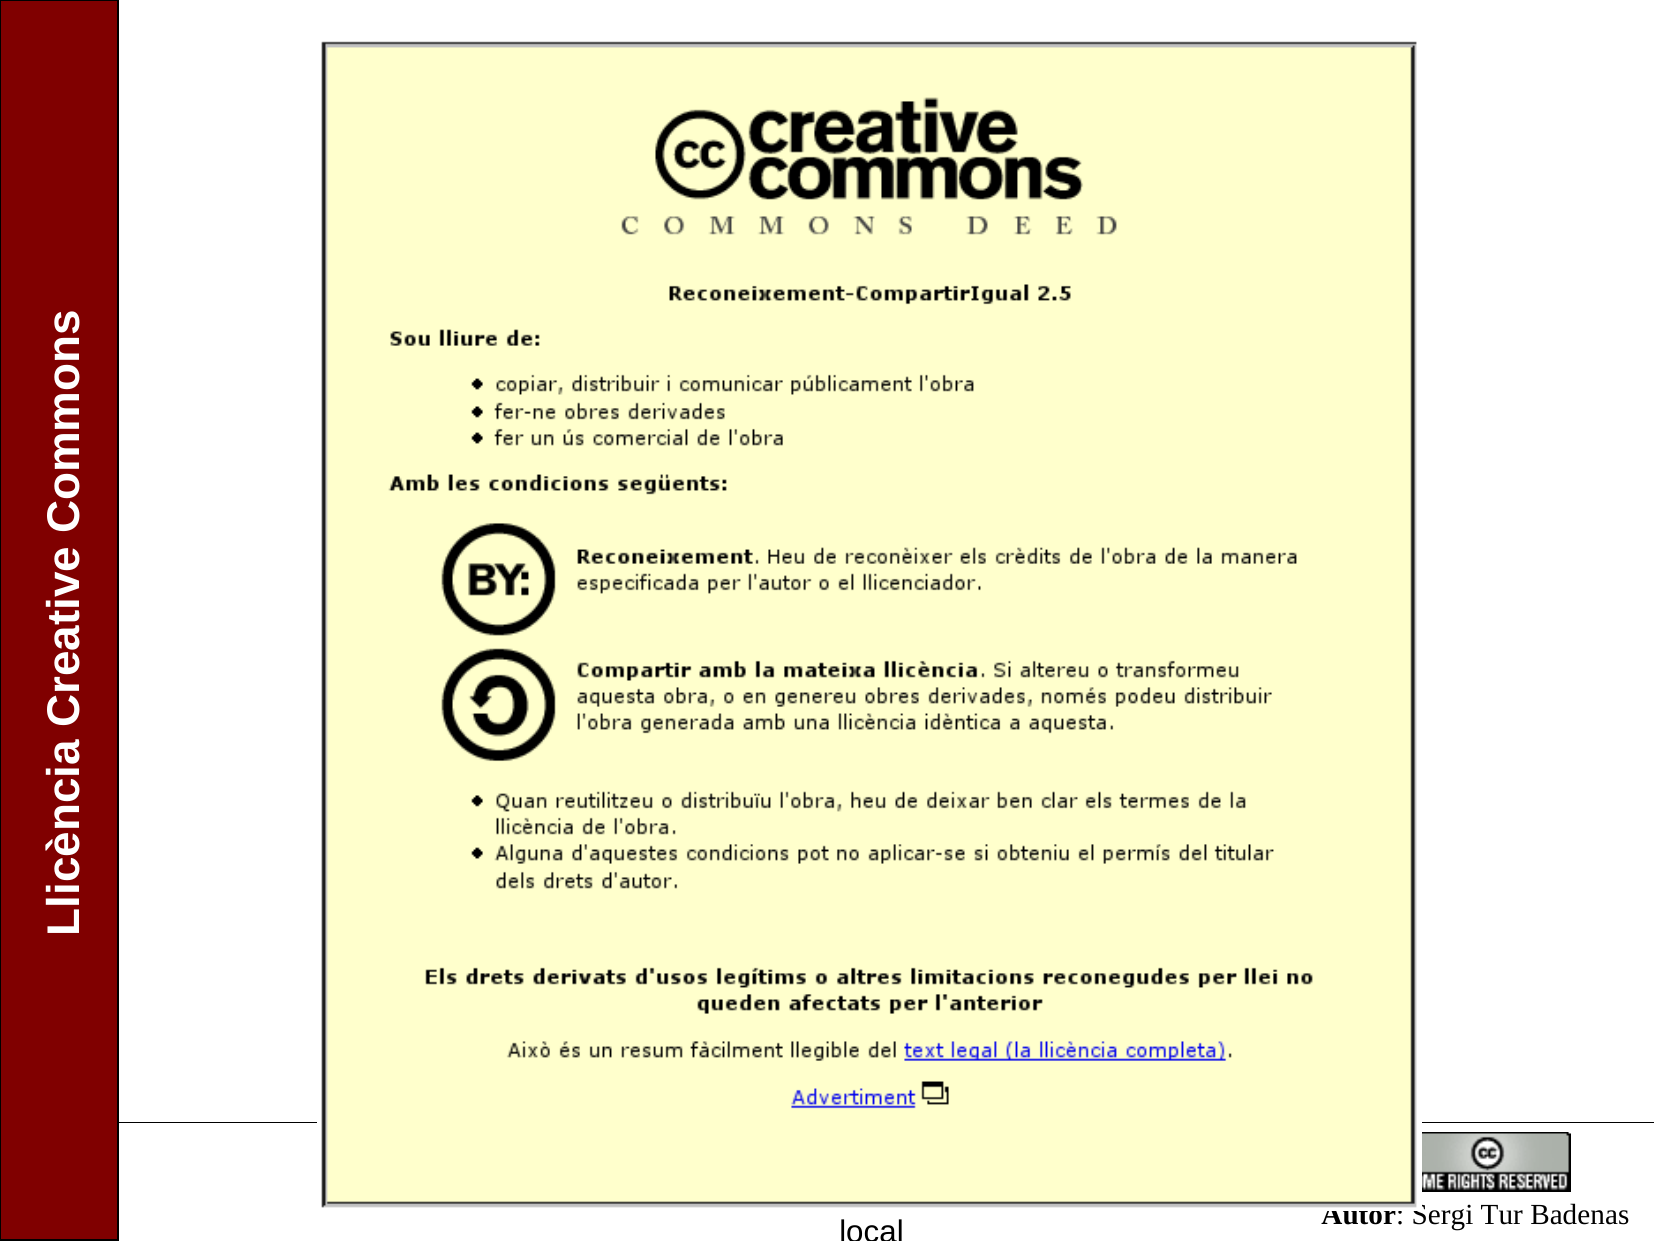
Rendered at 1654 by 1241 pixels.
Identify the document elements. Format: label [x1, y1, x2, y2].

picture [317, 39, 1571, 1211]
